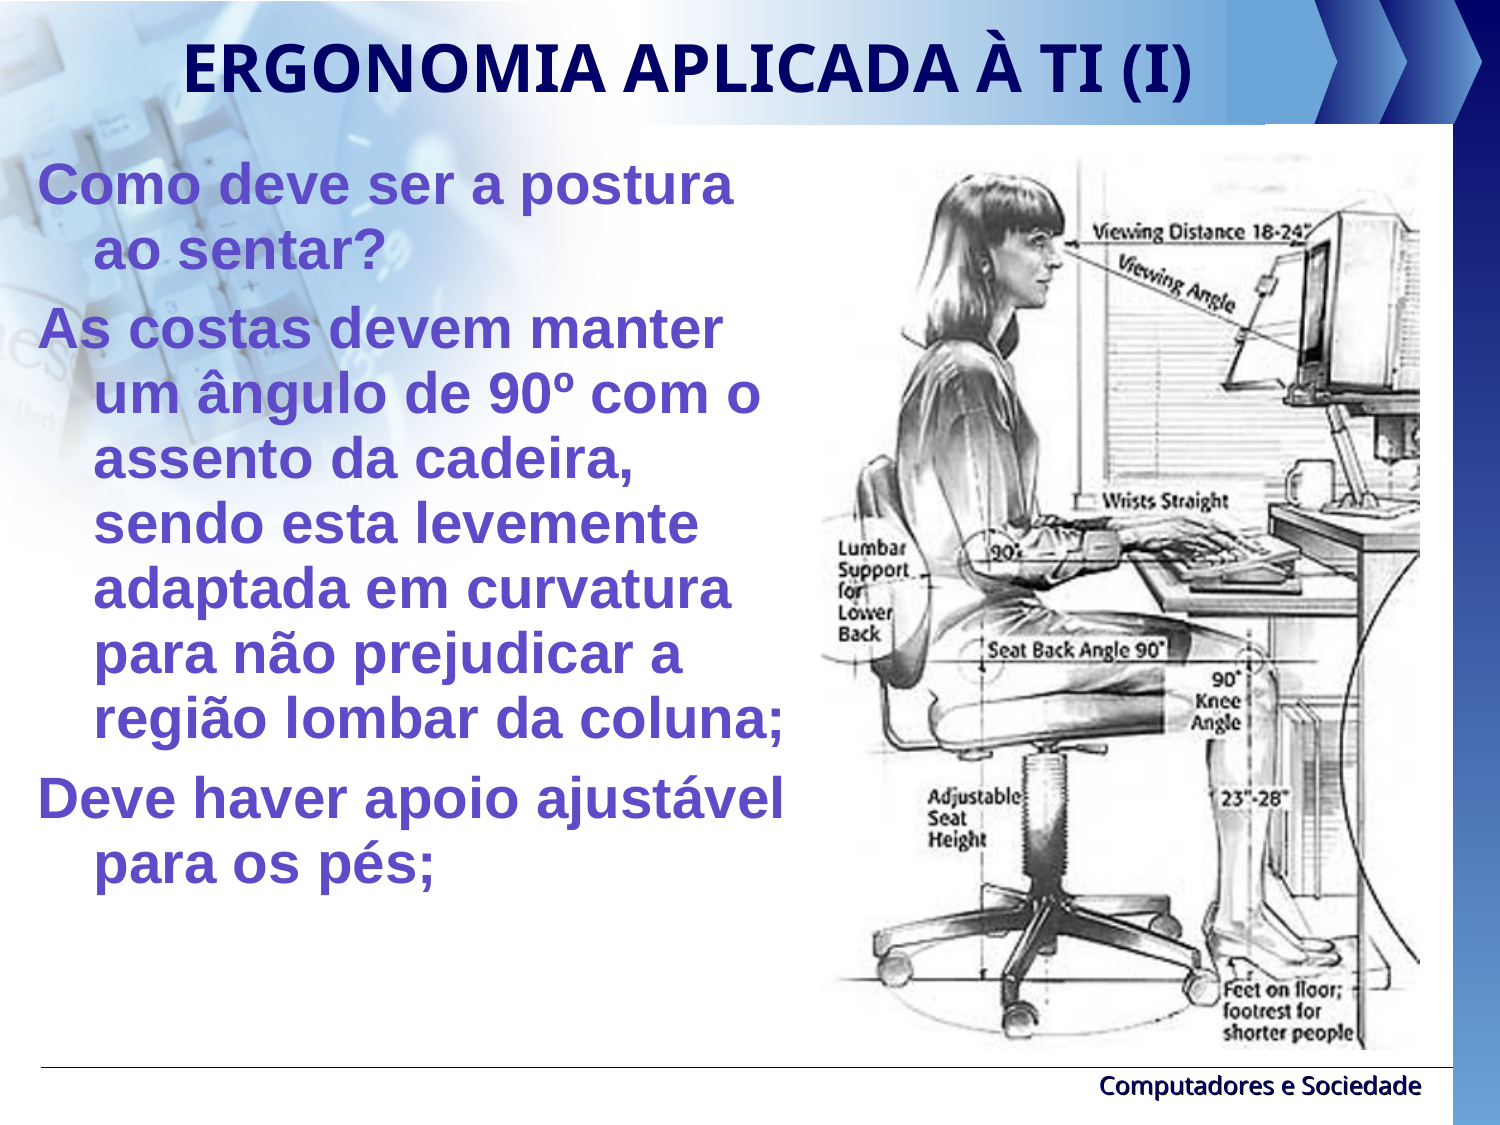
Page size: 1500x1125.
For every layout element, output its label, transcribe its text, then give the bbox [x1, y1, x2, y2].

title ERGONOMIA APLICADA À TI (I) [74, 0, 1300, 155]
list Como deve ser a postura ao sentar? As costas devem manter um ângulo de 90º com o assento da cadeira, sendo esta levemente adaptada em curvatura para não prejudicar a região lombar da coluna; Deve haver apoio ajustável para os pés; [37, 151, 788, 1051]
picture [821, 151, 1420, 1051]
